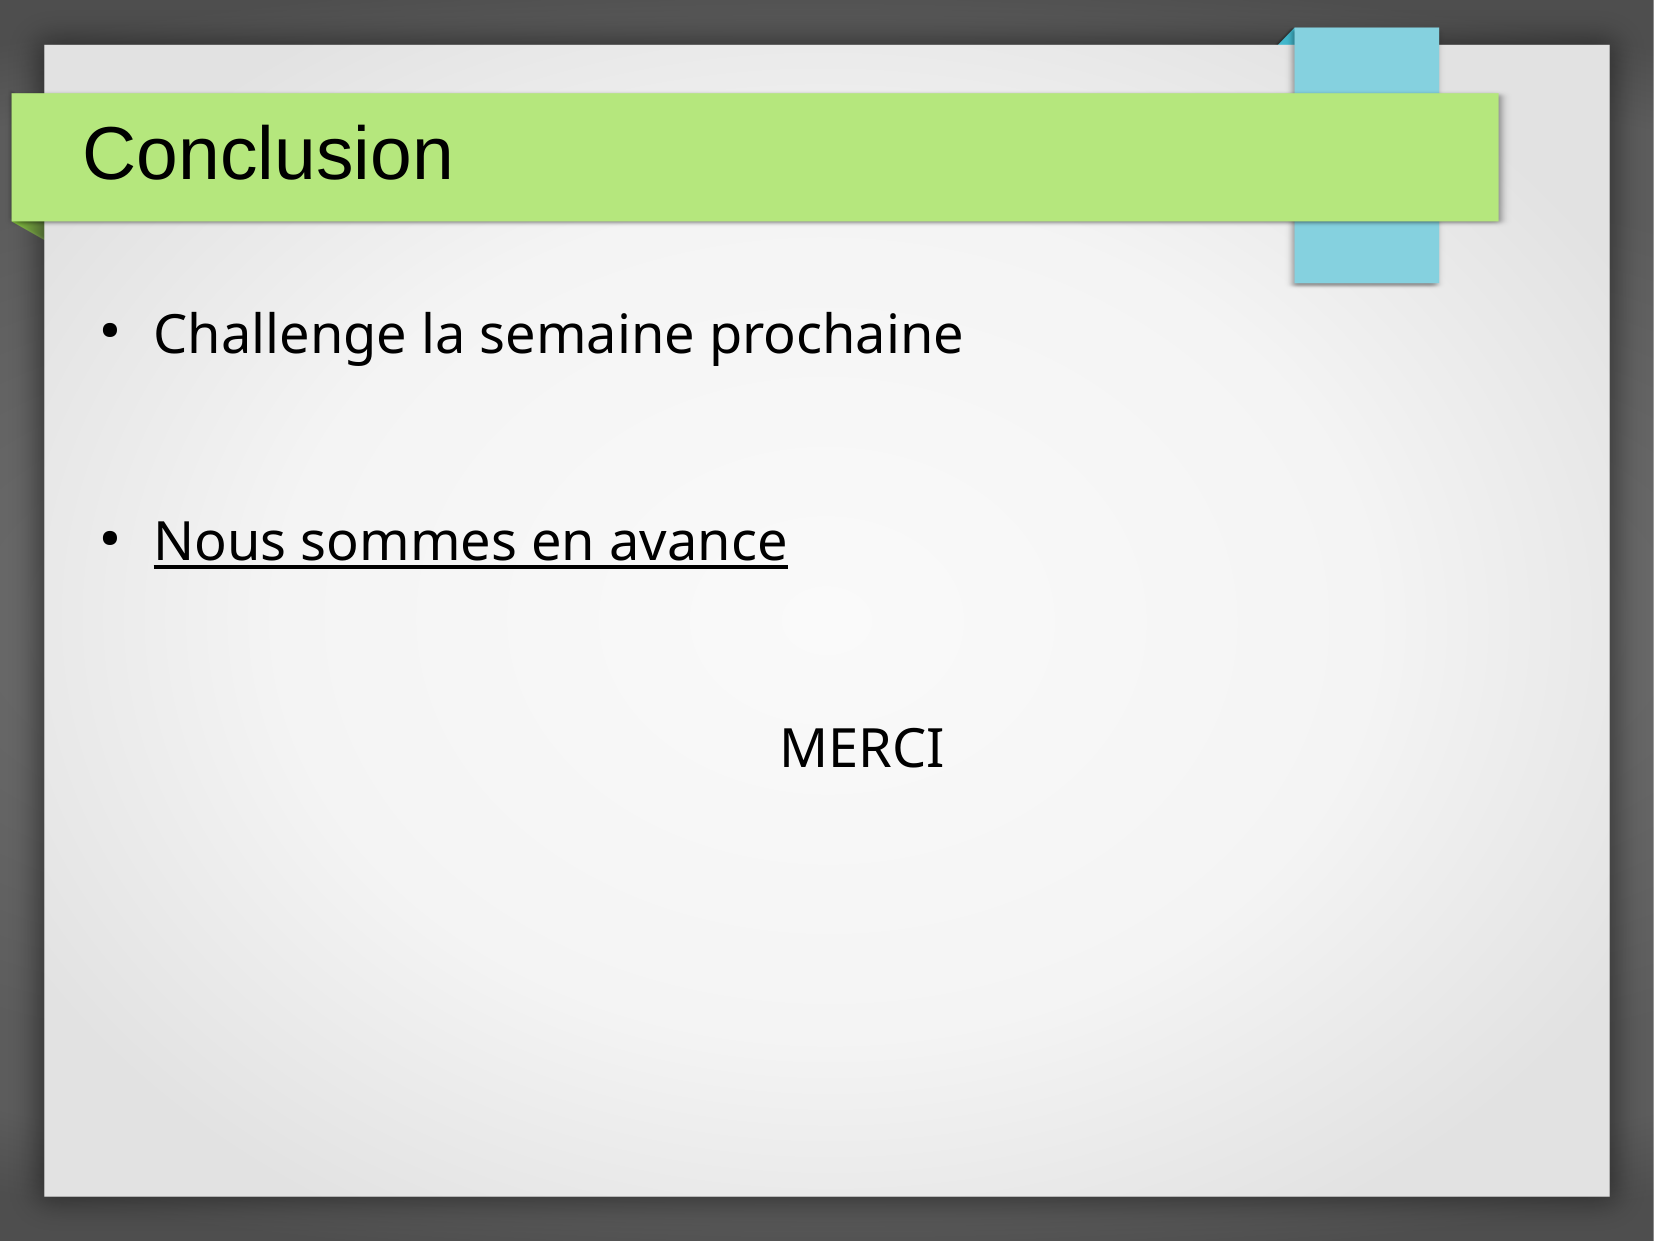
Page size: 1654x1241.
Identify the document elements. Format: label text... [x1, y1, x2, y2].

picture [0, 0, 1654, 1241]
list Challenge la semaine prochaine Nous sommes en avance MERCI [82, 295, 1571, 1015]
title Conclusion [82, 94, 1264, 213]
